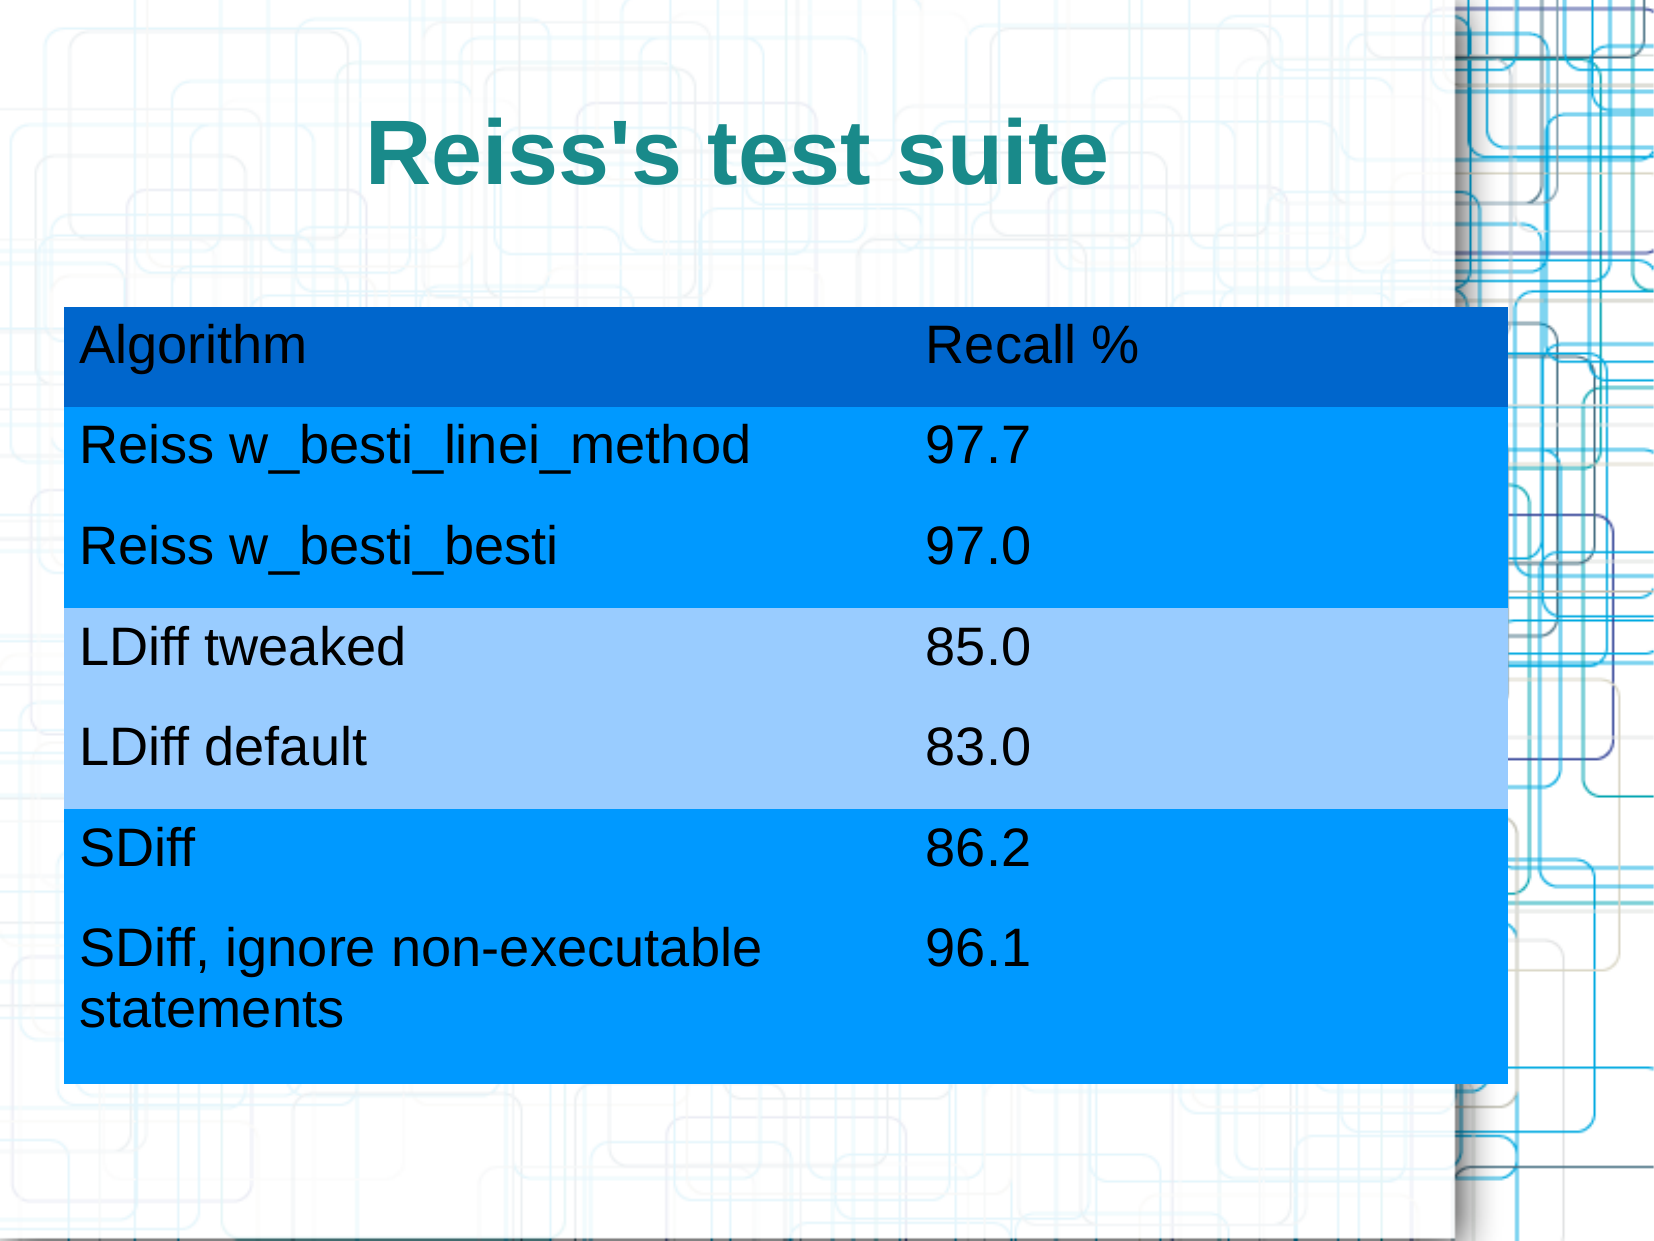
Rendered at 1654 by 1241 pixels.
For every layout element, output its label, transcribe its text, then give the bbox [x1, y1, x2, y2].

table_cell LDiff default [64, 709, 911, 809]
table_cell 83.0 [911, 709, 1508, 809]
picture [0, 0, 1654, 1241]
table_cell SDiff, ignore non-executable statements [64, 910, 911, 1084]
table_cell 86.2 [911, 809, 1508, 910]
table_cell 97.0 [911, 508, 1508, 608]
table_header Recall % [911, 307, 1508, 407]
table_cell 85.0 [911, 608, 1508, 709]
table_cell 97.7 [911, 407, 1508, 508]
table_header Algorithm [64, 307, 911, 407]
table_cell 96.1 [911, 910, 1508, 1084]
table_cell SDiff [64, 809, 911, 910]
title Reiss's test suite [59, 49, 1418, 257]
table_cell Reiss w_besti_linei_method [64, 407, 911, 508]
table_cell Reiss w_besti_besti [64, 508, 911, 608]
table_cell LDiff tweaked [64, 608, 911, 709]
